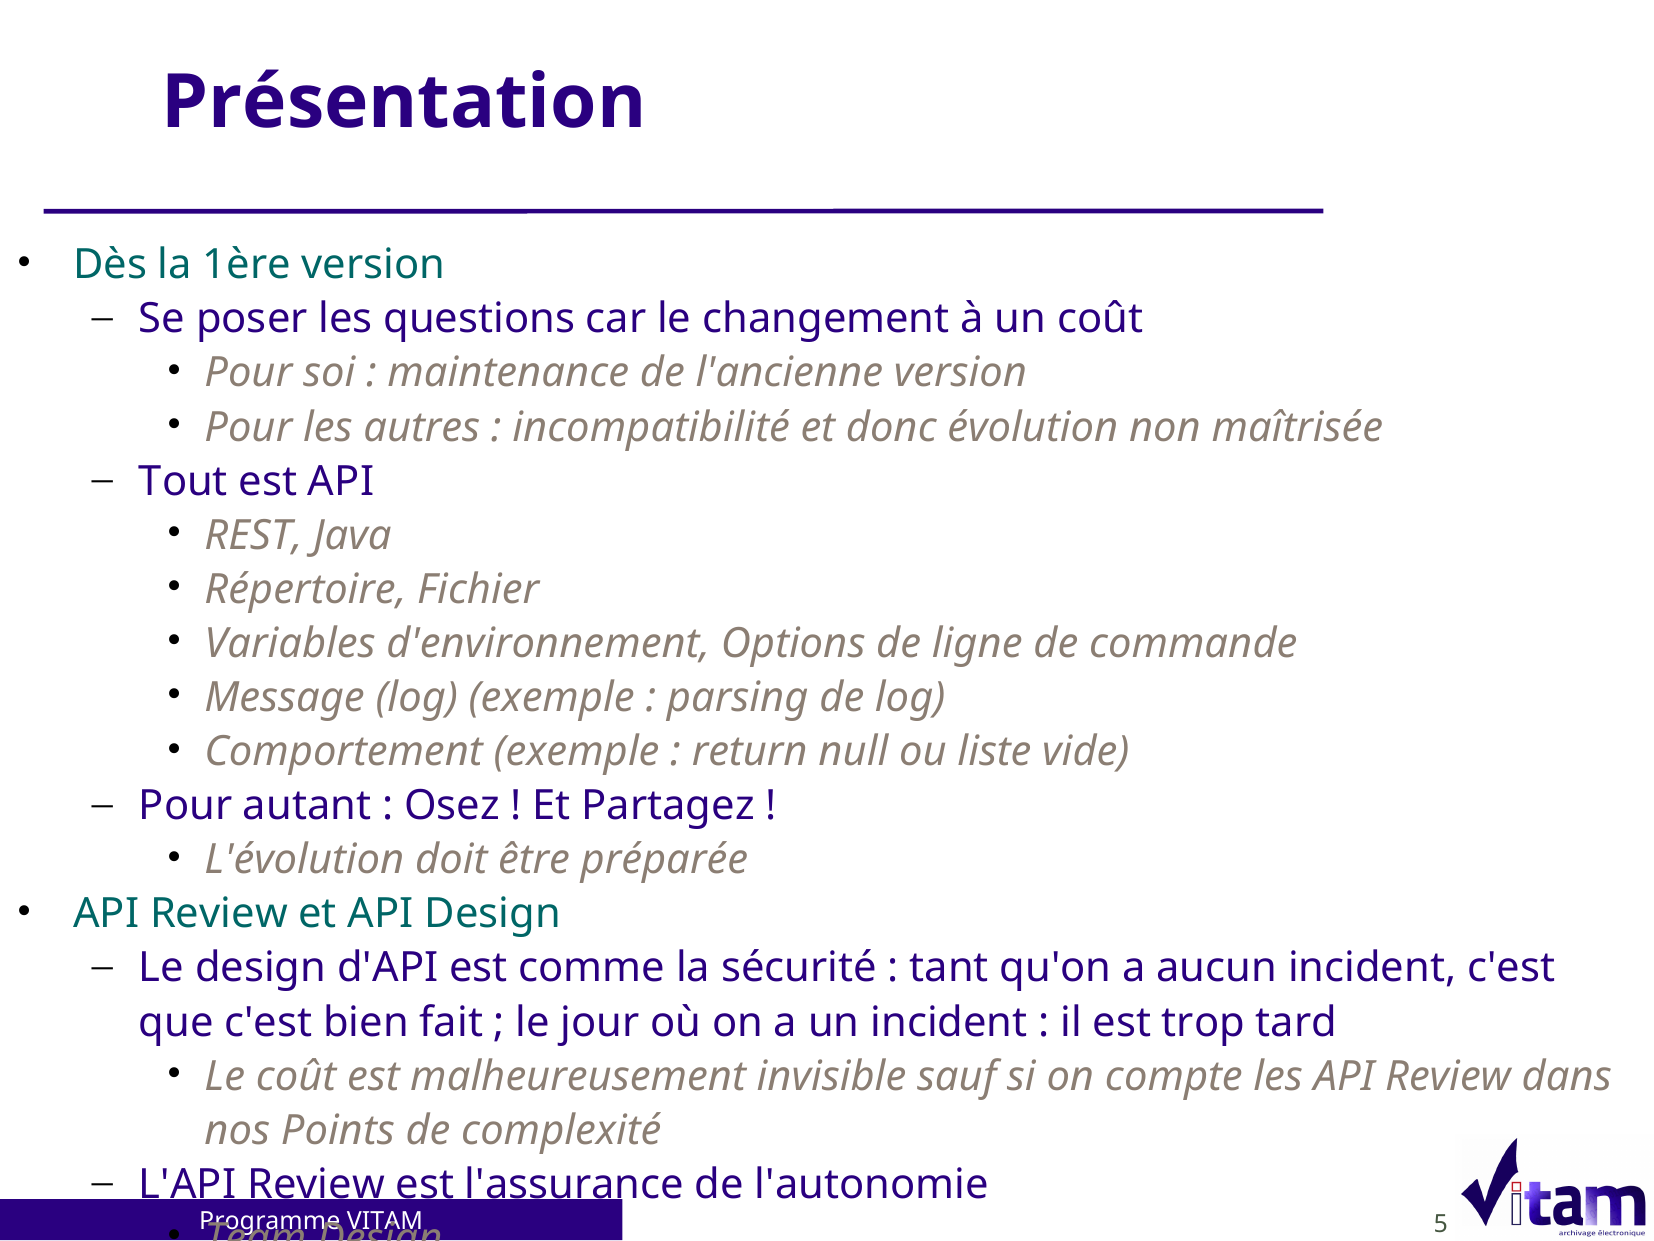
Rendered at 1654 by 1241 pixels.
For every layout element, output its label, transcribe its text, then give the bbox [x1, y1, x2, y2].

list Dès la 1ère version Se poser les questions car le changement à un coût Pour soi : maintenance de l'ancienne version Pour les autres : incompatibilité et donc évolution non maîtrisée Tout est API REST, Java Répertoire, Fichier Variables d'environnement, Options de ligne de commande Message (log) (exemple : parsing de log) Comportement (exemple : return null ou liste vide) Pour autant : Osez ! Et Partagez ! L'évolution doit être préparée API Review et API Design Le design d'API est comme la sécurité : tant qu'on a aucun incident, c'est que c'est bien fait ; le jour où on a un incident : il est trop tard Le coût est malheureusement invisible sauf si on compte les API Review dans nos Points de complexité L'API Review est l'assurance de l'autonomie Team Design [2, 227, 1642, 1185]
title Présentation [147, 22, 1628, 179]
picture [1455, 1134, 1654, 1241]
